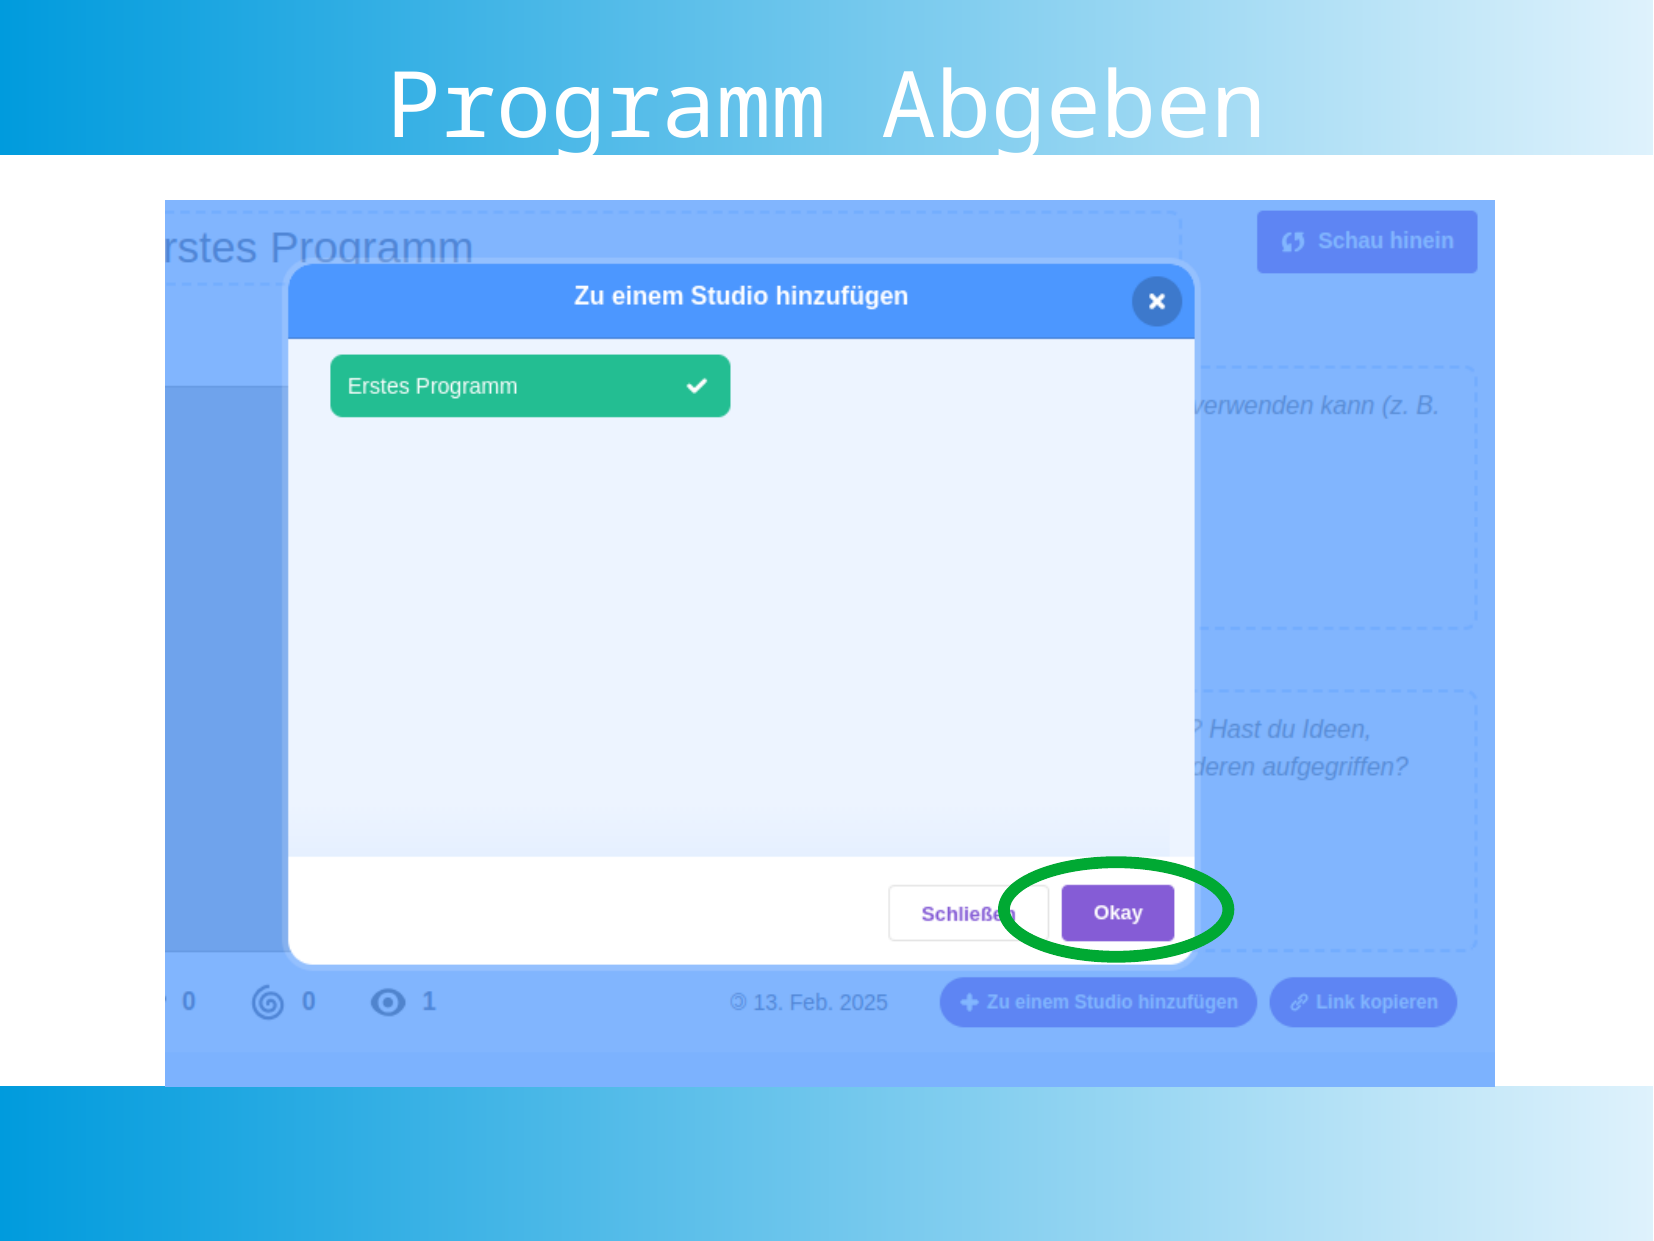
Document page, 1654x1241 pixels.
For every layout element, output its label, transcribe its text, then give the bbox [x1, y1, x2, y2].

title Programm Abgeben [82, 40, 1571, 163]
picture [165, 200, 1495, 1087]
